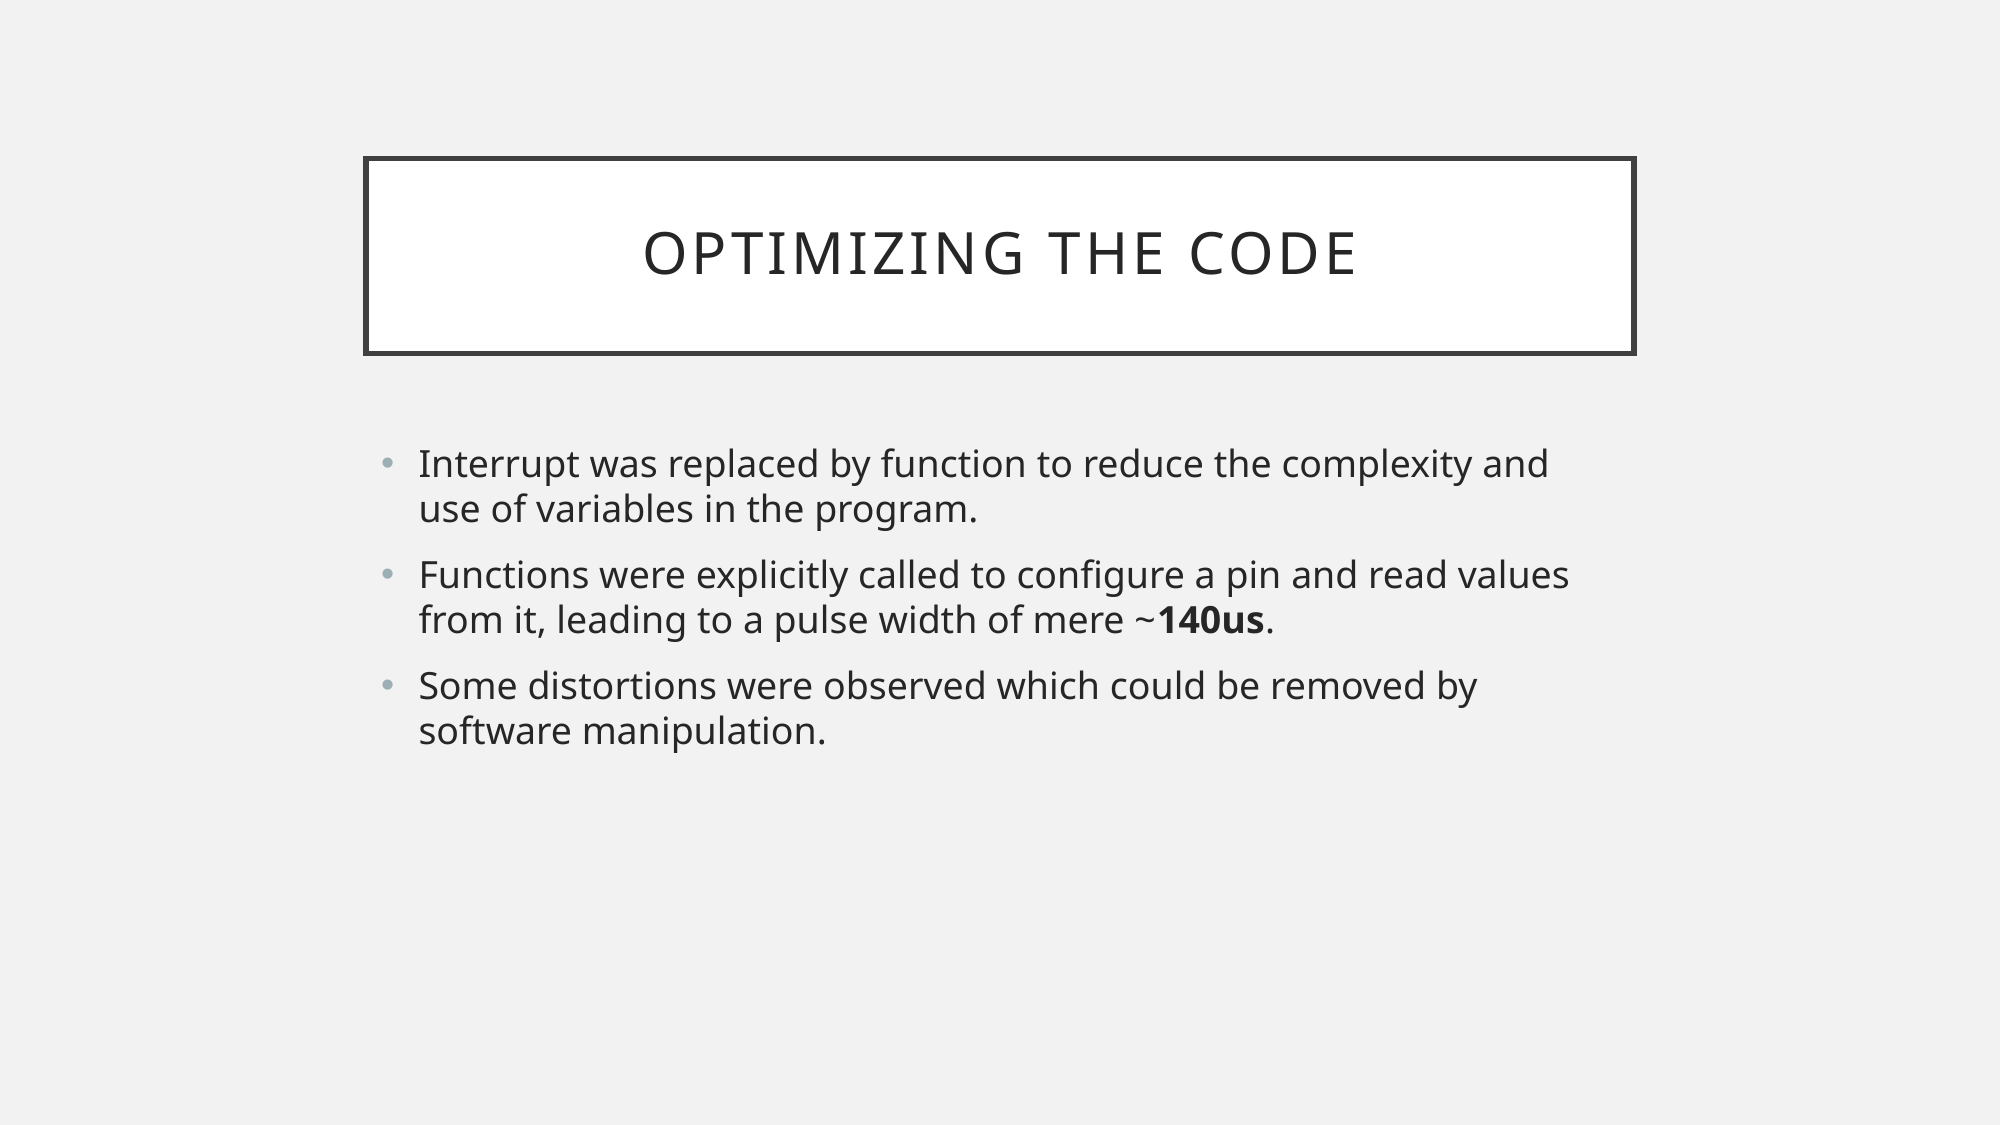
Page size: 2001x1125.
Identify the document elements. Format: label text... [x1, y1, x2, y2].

title Optimizing the code [366, 158, 1634, 354]
list Interrupt was replaced by function to reduce the complexity and use of variables in the program. Functions were explicitly called to configure a pin and read values from it, leading to a pulse width of mere ~140us. Some distortions were observed which could be removed by software manipulation. [366, 432, 1634, 942]
